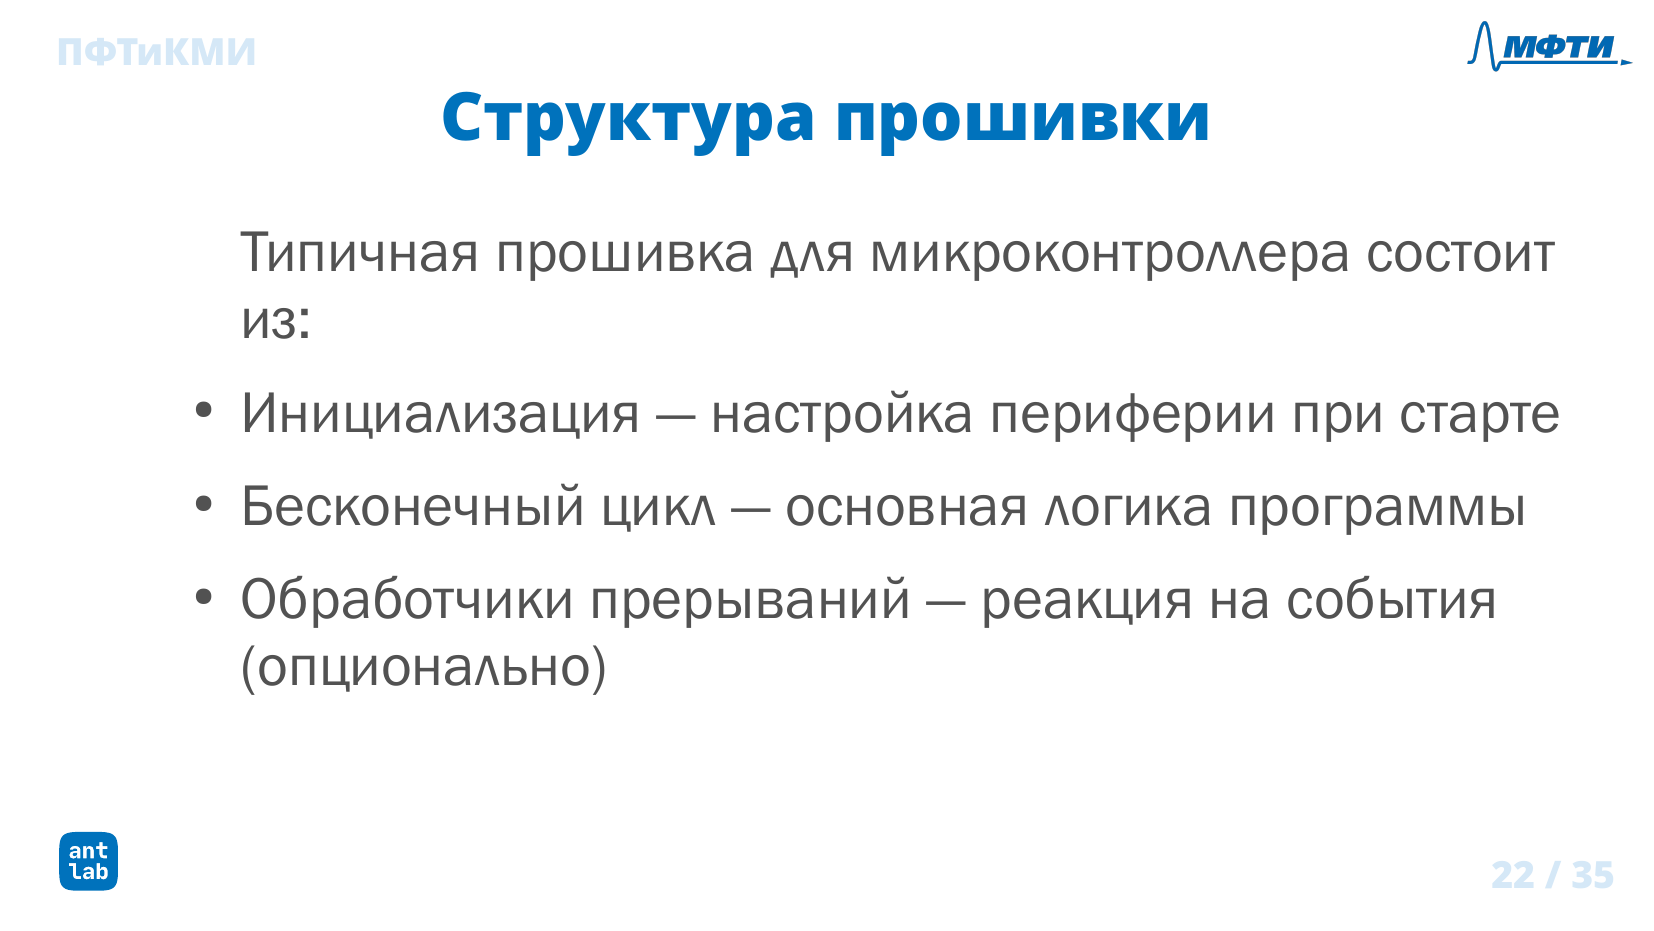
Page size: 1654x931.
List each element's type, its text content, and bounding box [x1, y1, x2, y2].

picture [1446, 0, 1654, 93]
list Типичная прошивка для микроконтроллера состоит из: Инициализация — настройка периферии при старте Бесконечный цикл — основная логика программы Обработчики прерываний — реакция на события (опционально) [177, 217, 1571, 758]
title Структура прошивки [82, 37, 1571, 193]
